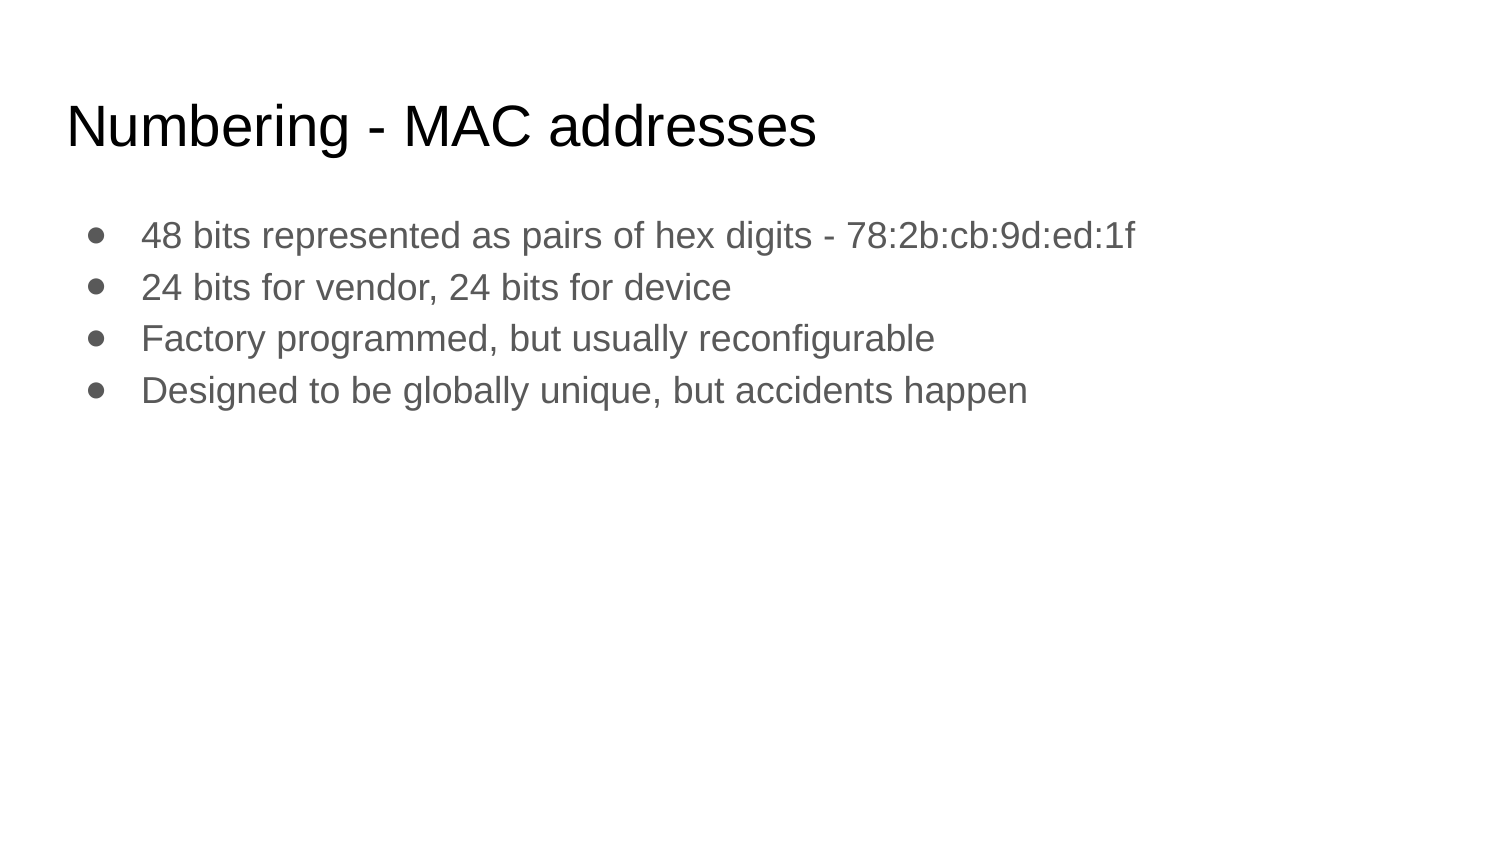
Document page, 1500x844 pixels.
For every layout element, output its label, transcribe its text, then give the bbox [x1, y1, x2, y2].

title Numbering - MAC addresses [51, 72, 1449, 167]
list 48 bits represented as pairs of hex digits - 78:2b:cb:9d:ed:1f 24 bits for vendor, 24 bits for device Factory programmed, but usually reconfigurable Designed to be globally unique, but accidents happen [51, 189, 1449, 750]
